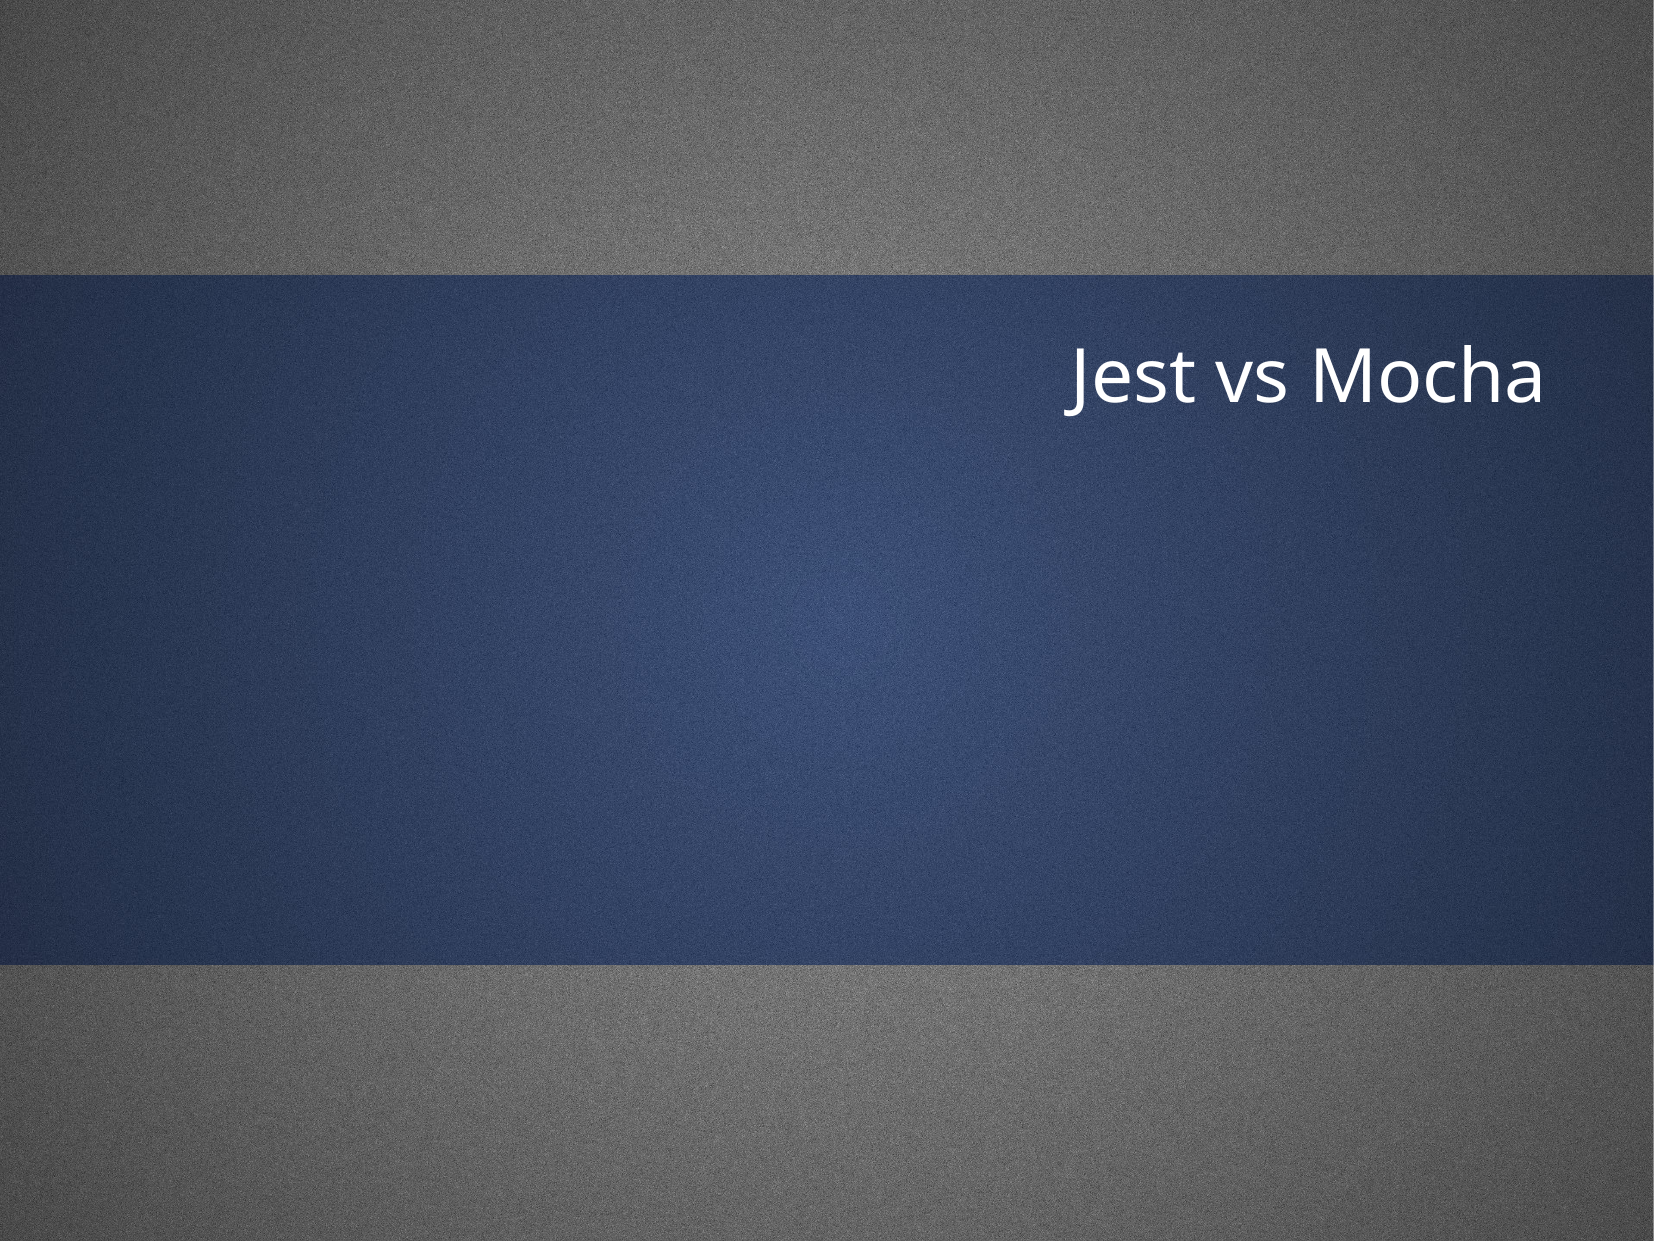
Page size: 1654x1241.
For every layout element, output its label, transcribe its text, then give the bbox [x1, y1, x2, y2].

picture [0, 0, 1654, 1241]
text_box Jest vs Mocha [0, 315, 1562, 654]
